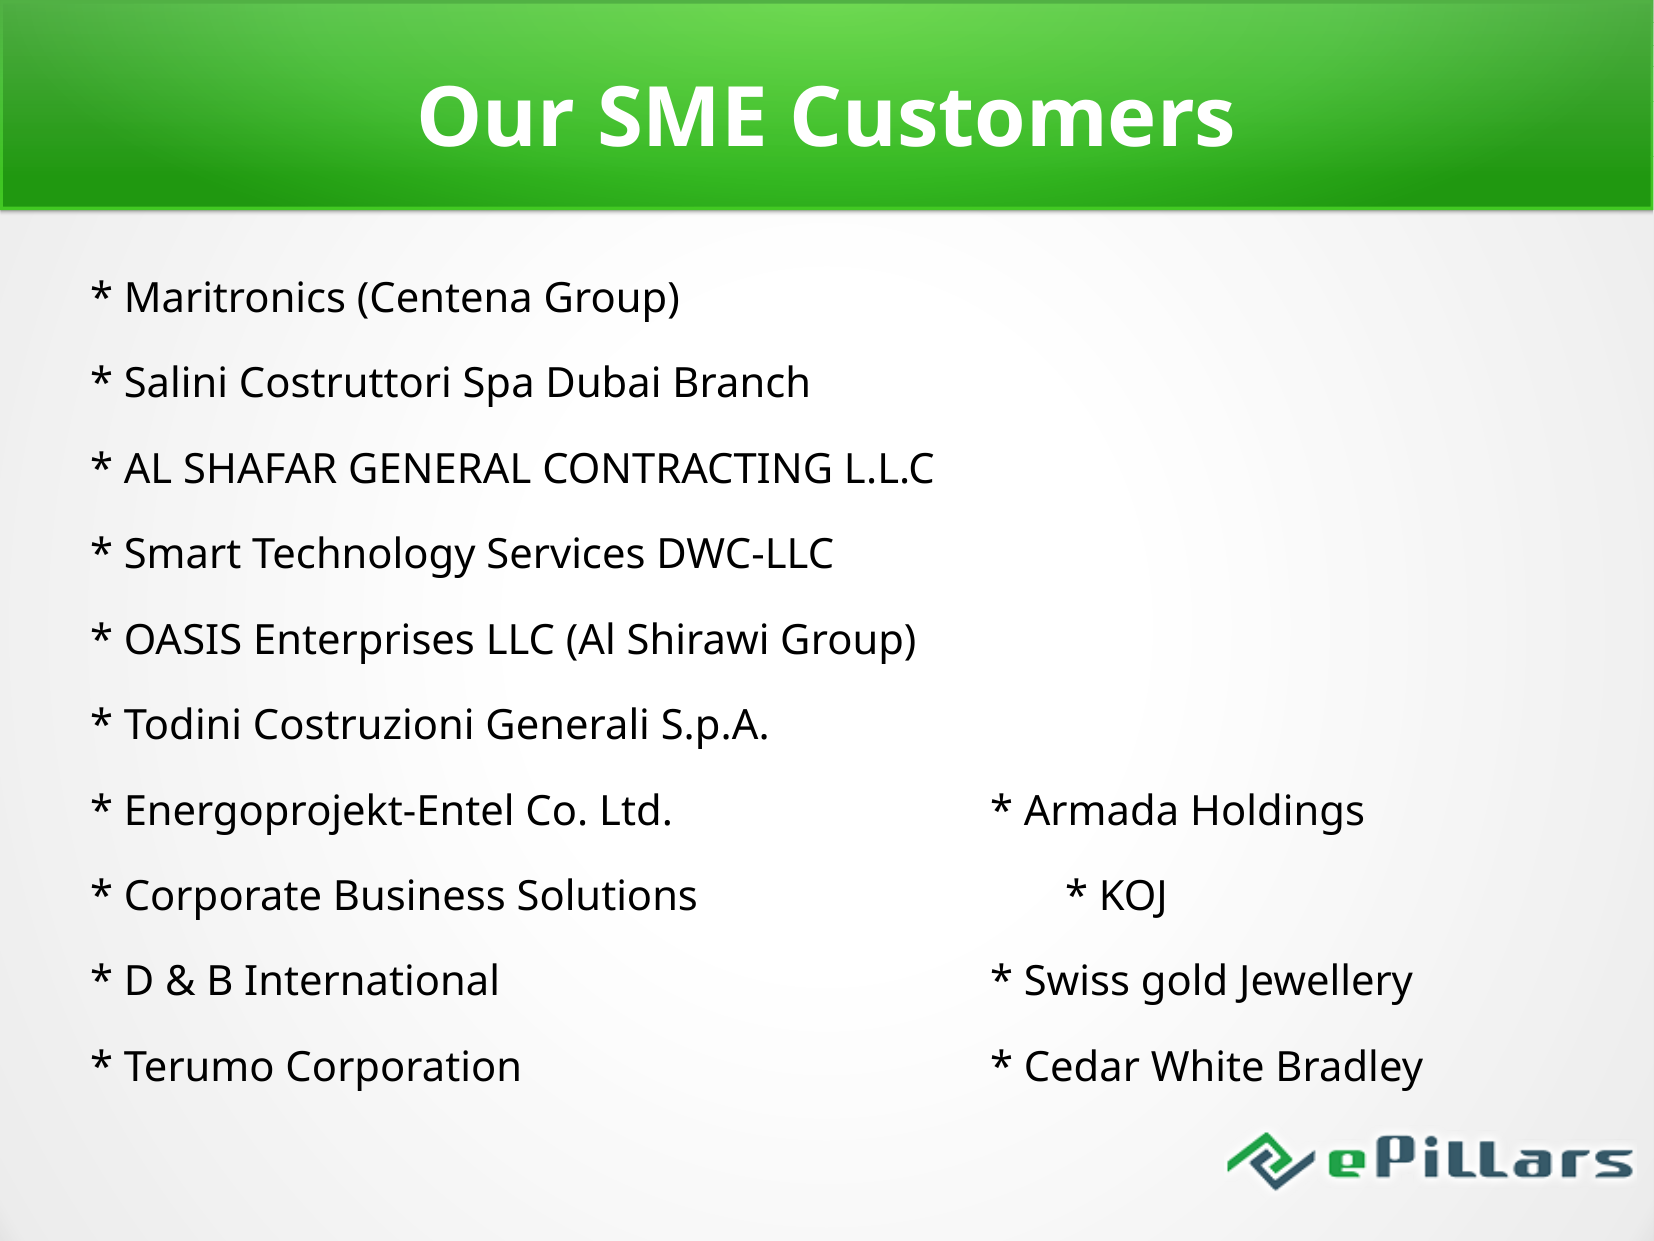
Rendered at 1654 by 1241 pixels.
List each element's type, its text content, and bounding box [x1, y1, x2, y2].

picture [1224, 1124, 1637, 1201]
title Our SME Customers [82, 49, 1571, 179]
subtitle * Maritronics (Centena Group) * Salini Costruttori Spa Dubai Branch * AL SHAFAR GENERAL CONTRACTING L.L.C * Smart Technology Services DWC-LLC * OASIS Enterprises LLC (Al Shirawi Group) * Todini Costruzioni Generali S.p.A. * Energoprojekt-Entel Co. Ltd. * Armada Holdings * Corporate Business Solutions * KOJ * D & B International * Swiss gold Jewellery * Terumo Corporation * Cedar White Bradley [90, 261, 1576, 1014]
